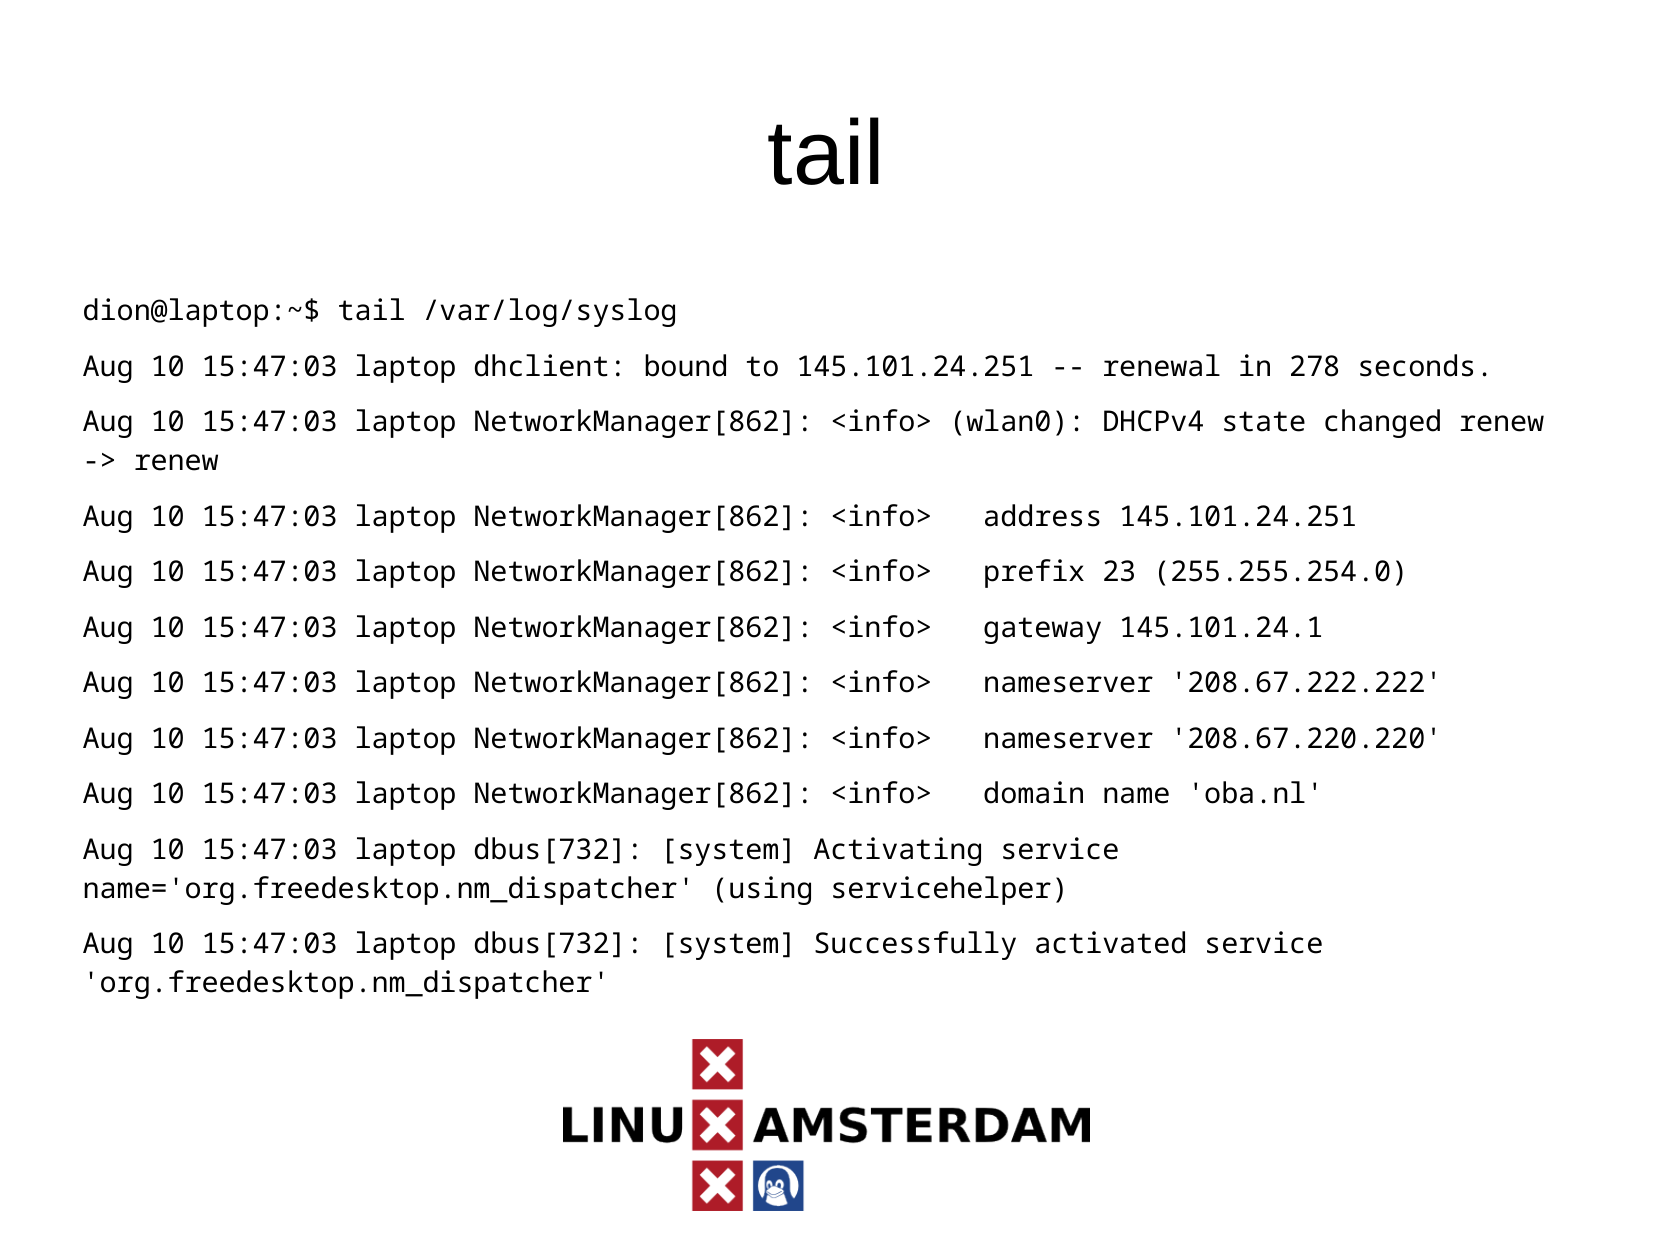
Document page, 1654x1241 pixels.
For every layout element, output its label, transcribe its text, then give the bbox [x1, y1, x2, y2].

picture [563, 1039, 1090, 1211]
title tail [82, 49, 1571, 257]
list dion@laptop:~$ tail /var/log/syslog Aug 10 15:47:03 laptop dhclient: bound to 145.101.24.251 -- renewal in 278 seconds. Aug 10 15:47:03 laptop NetworkManager[862]: <info> (wlan0): DHCPv4 state changed renew -> renew Aug 10 15:47:03 laptop NetworkManager[862]: <info> address 145.101.24.251 Aug 10 15:47:03 laptop NetworkManager[862]: <info> prefix 23 (255.255.254.0) Aug 10 15:47:03 laptop NetworkManager[862]: <info> gateway 145.101.24.1 Aug 10 15:47:03 laptop NetworkManager[862]: <info> nameserver '208.67.222.222' Aug 10 15:47:03 laptop NetworkManager[862]: <info> nameserver '208.67.220.220' Aug 10 15:47:03 laptop NetworkManager[862]: <info> domain name 'oba.nl' Aug 10 15:47:03 laptop dbus[732]: [system] Activating service name='org.freedesktop.nm_dispatcher' (using servicehelper) Aug 10 15:47:03 laptop dbus[732]: [system] Successfully activated service 'org.freedesktop.nm_dispatcher' [82, 290, 1571, 1010]
